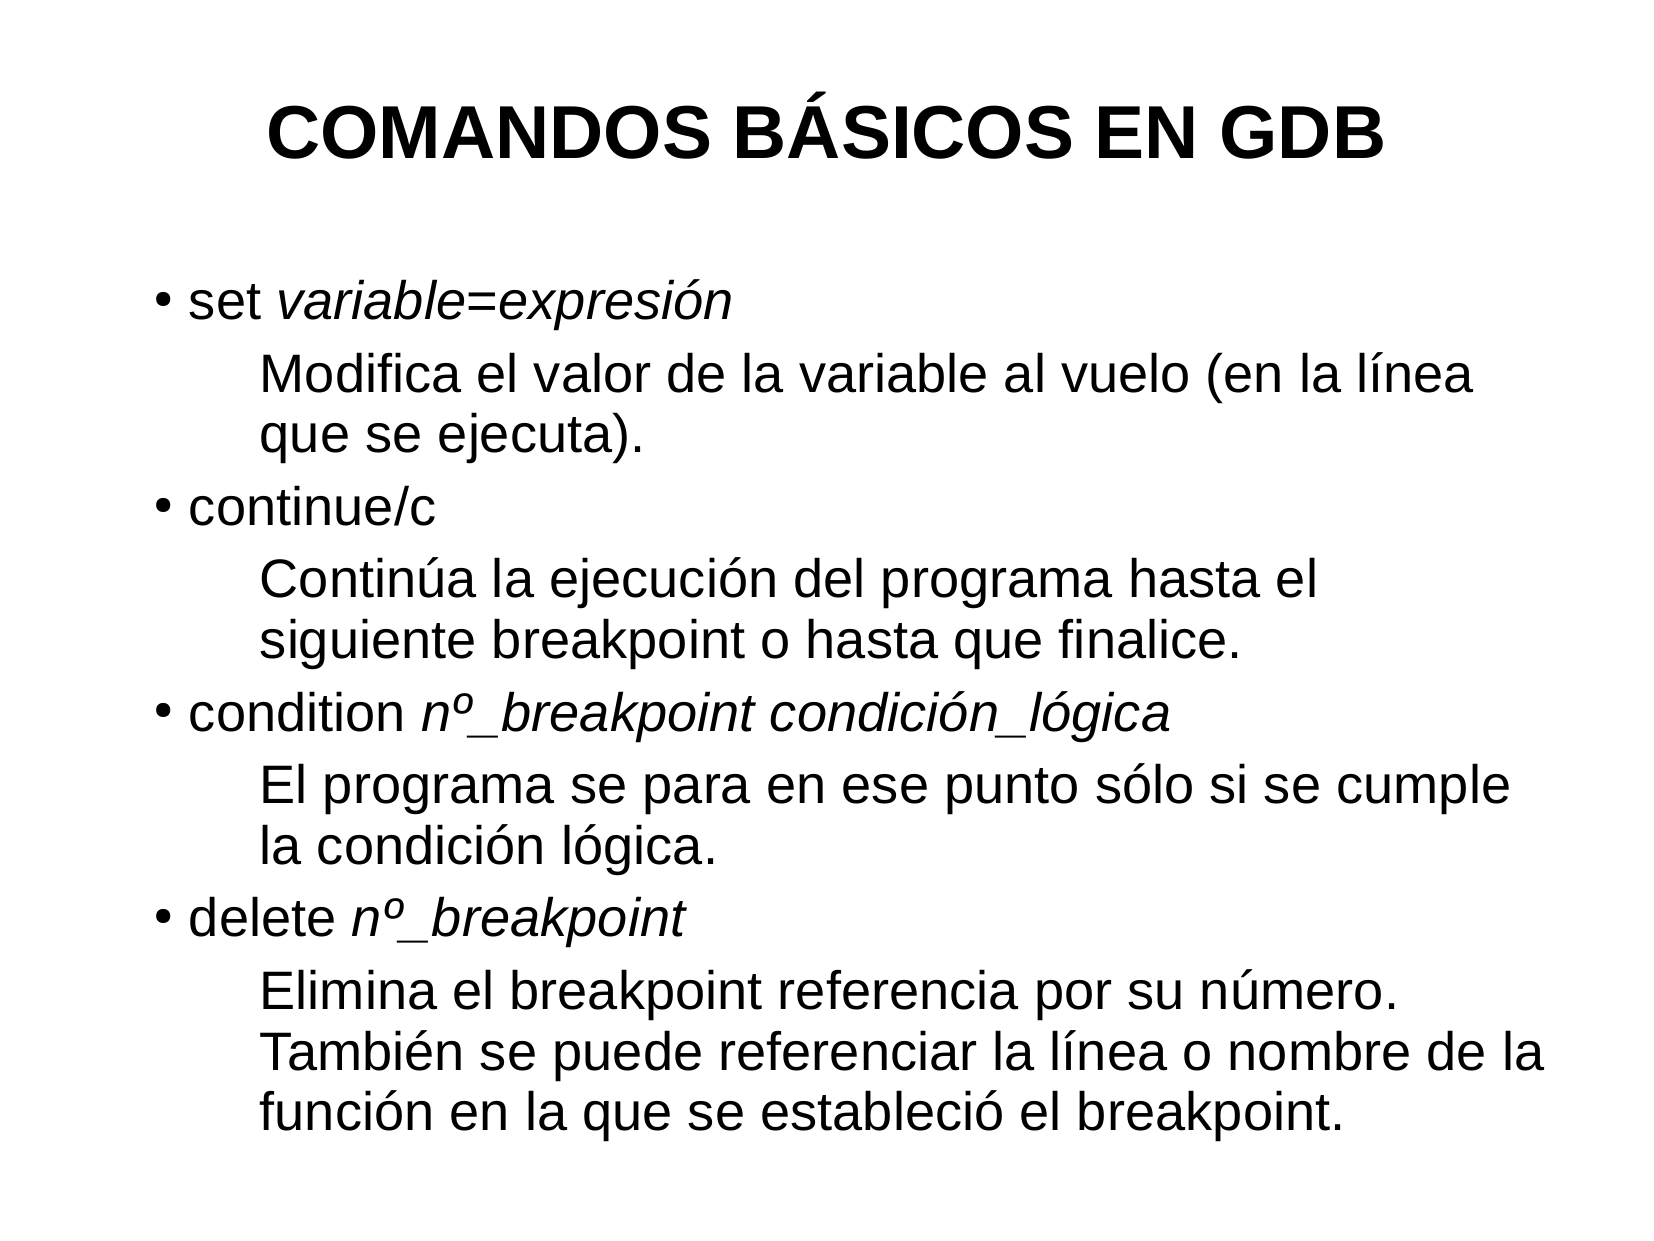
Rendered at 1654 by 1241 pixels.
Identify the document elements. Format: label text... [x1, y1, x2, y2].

title COMANDOS BÁSICOS EN GDB [82, 29, 1571, 237]
subtitle set variable=expresión Modifica el valor de la variable al vuelo (en la línea que se ejecuta). continue/c Continúa la ejecución del programa hasta el siguiente breakpoint o hasta que finalice. condition nº_breakpoint condición_lógica El programa se para en ese punto sólo si se cumple la condición lógica. delete nº_breakpoint Elimina el breakpoint referencia por su número. También se puede referenciar la línea o nombre de la función en la que se estableció el breakpoint. [153, 270, 1548, 1241]
